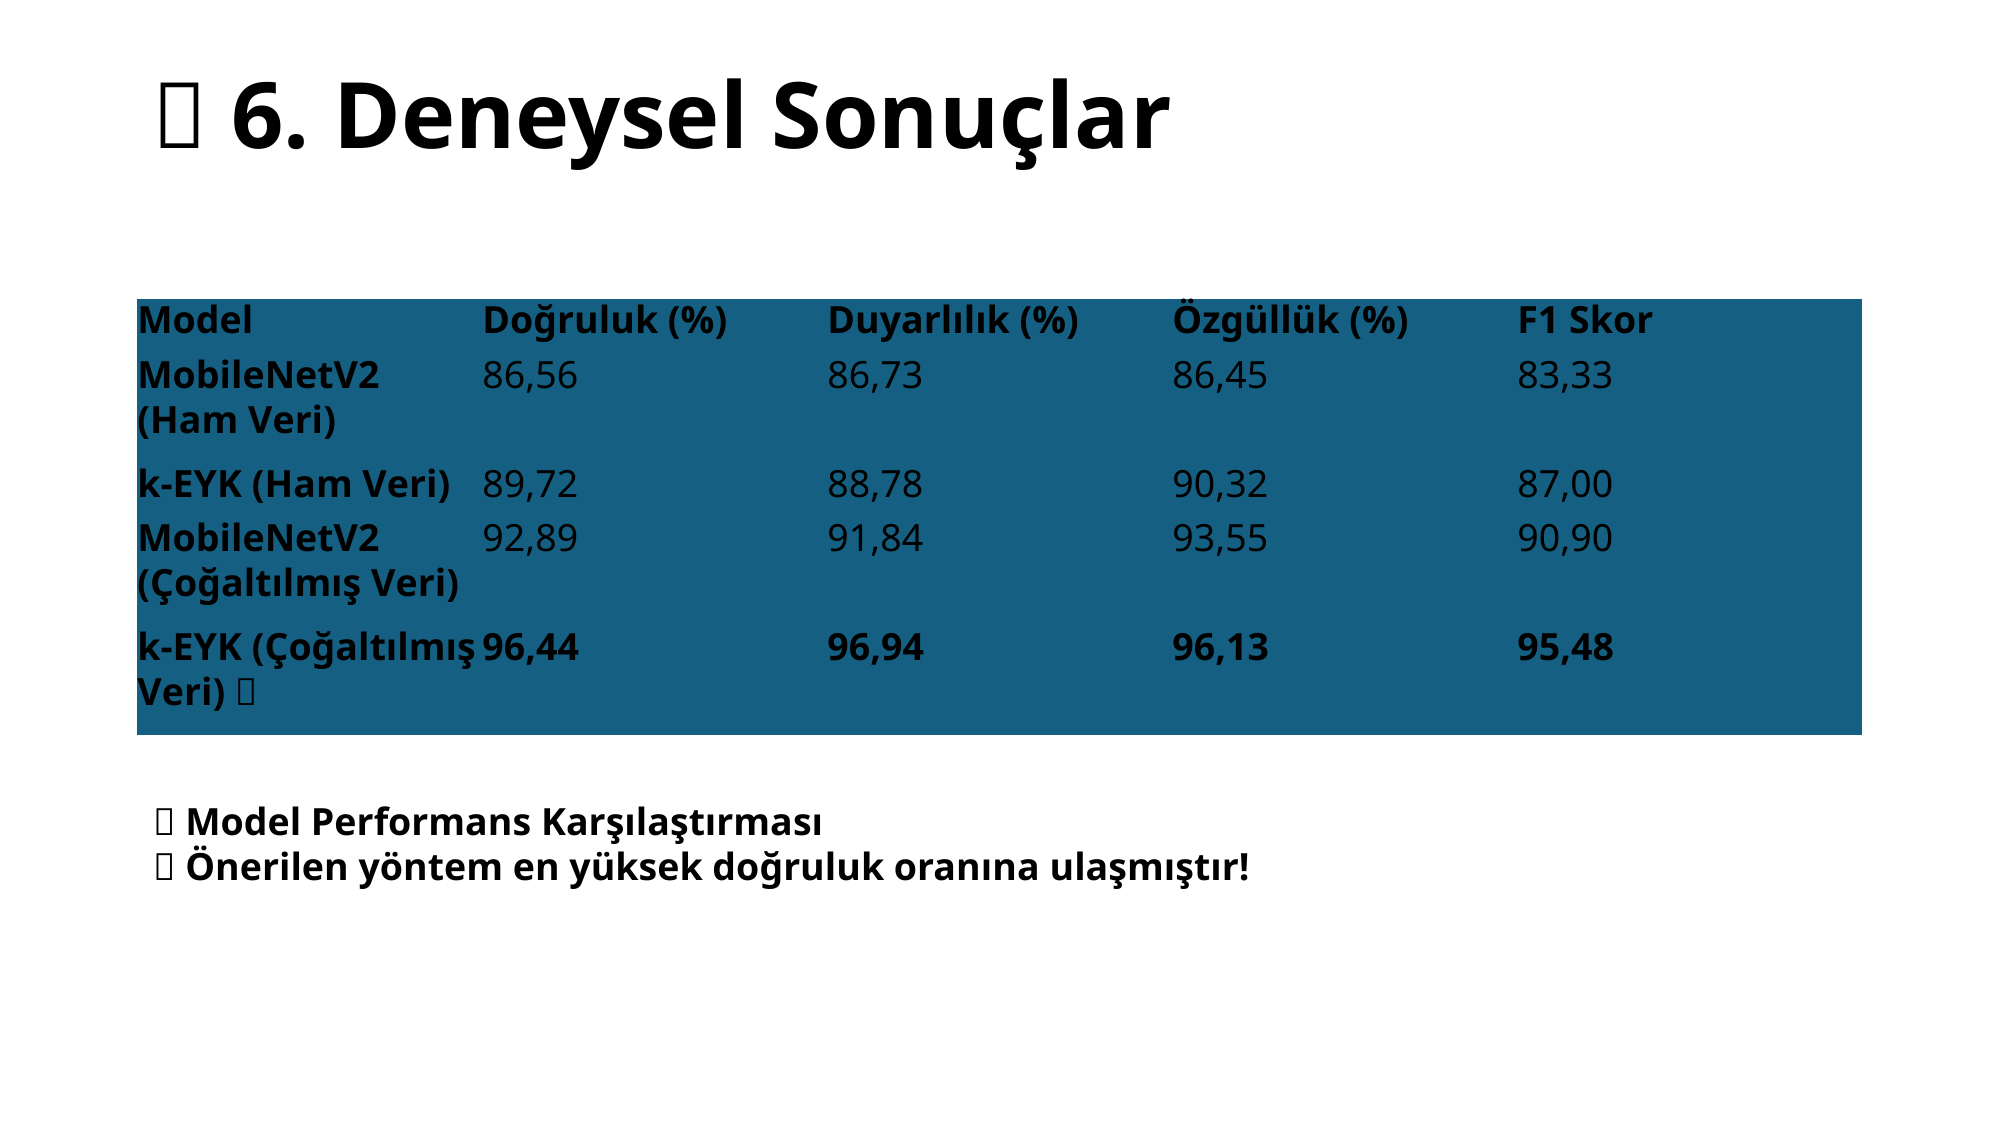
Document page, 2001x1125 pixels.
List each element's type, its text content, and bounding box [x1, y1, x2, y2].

title 📌 6. Deneysel Sonuçlar [137, 59, 1863, 278]
table_cell 89,72 [482, 463, 827, 517]
table_cell 87,00 [1517, 463, 1862, 517]
table_header F1 Skor [1517, 299, 1862, 354]
table_header Duyarlılık (%) [827, 299, 1172, 354]
table_cell 90,32 [1172, 463, 1517, 517]
table_cell 92,89 [482, 517, 827, 626]
table_header Doğruluk (%) [482, 299, 827, 354]
text_box 📌 Model Performans Karşılaştırması 📌 Önerilen yöntem en yüksek doğruluk oranına ulaşmıştır! [138, 790, 1641, 897]
table_cell 91,84 [827, 517, 1172, 626]
table_cell 96,13 [1172, 626, 1517, 735]
table_cell 95,48 [1517, 626, 1862, 735]
table_header Model [137, 299, 482, 354]
table_cell 96,94 [827, 626, 1172, 735]
table_cell MobileNetV2 (Ham Veri) [137, 354, 482, 463]
table_cell 88,78 [827, 463, 1172, 517]
table_cell 93,55 [1172, 517, 1517, 626]
table_cell k-EYK (Çoğaltılmış Veri) ✅ [137, 626, 482, 735]
table_cell 83,33 [1517, 354, 1862, 463]
table_cell 86,73 [827, 354, 1172, 463]
table_cell 90,90 [1517, 517, 1862, 626]
table_header Özgüllük (%) [1172, 299, 1517, 354]
table_cell 96,44 [482, 626, 827, 735]
table_cell 86,56 [482, 354, 827, 463]
table_cell k-EYK (Ham Veri) [137, 463, 482, 517]
table_cell MobileNetV2 (Çoğaltılmış Veri) [137, 517, 482, 626]
table_cell 86,45 [1172, 354, 1517, 463]
